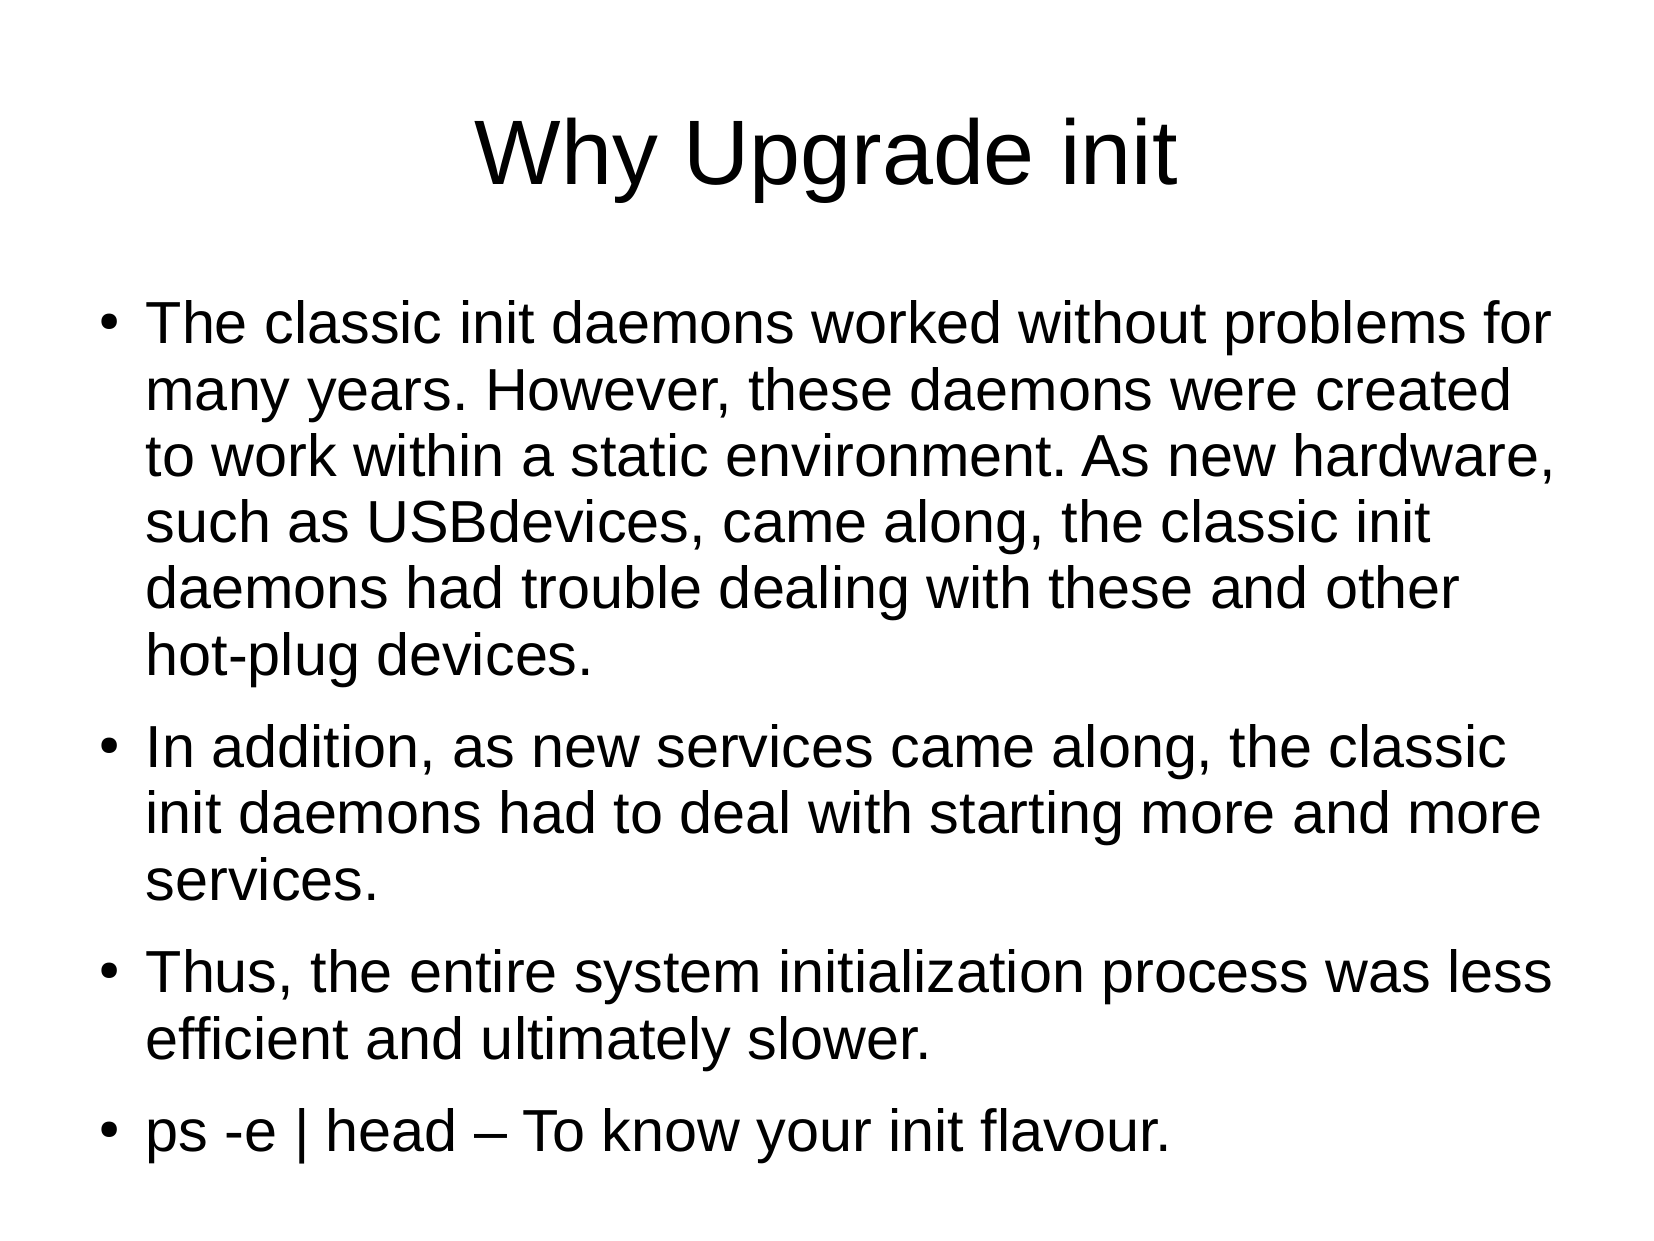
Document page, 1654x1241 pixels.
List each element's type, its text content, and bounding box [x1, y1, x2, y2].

list The classic init daemons worked without problems for many years. However, these daemons were created to work within a static environment. As new hardware, such as USBdevices, came along, the classic init daemons had trouble dealing with these and other hot-plug devices. In addition, as new services came along, the classic init daemons had to deal with starting more and more services. Thus, the entire system initialization process was less efficient and ultimately slower. ps -e | head – To know your init flavour. [82, 290, 1571, 1170]
title Why Upgrade init [82, 49, 1571, 257]
